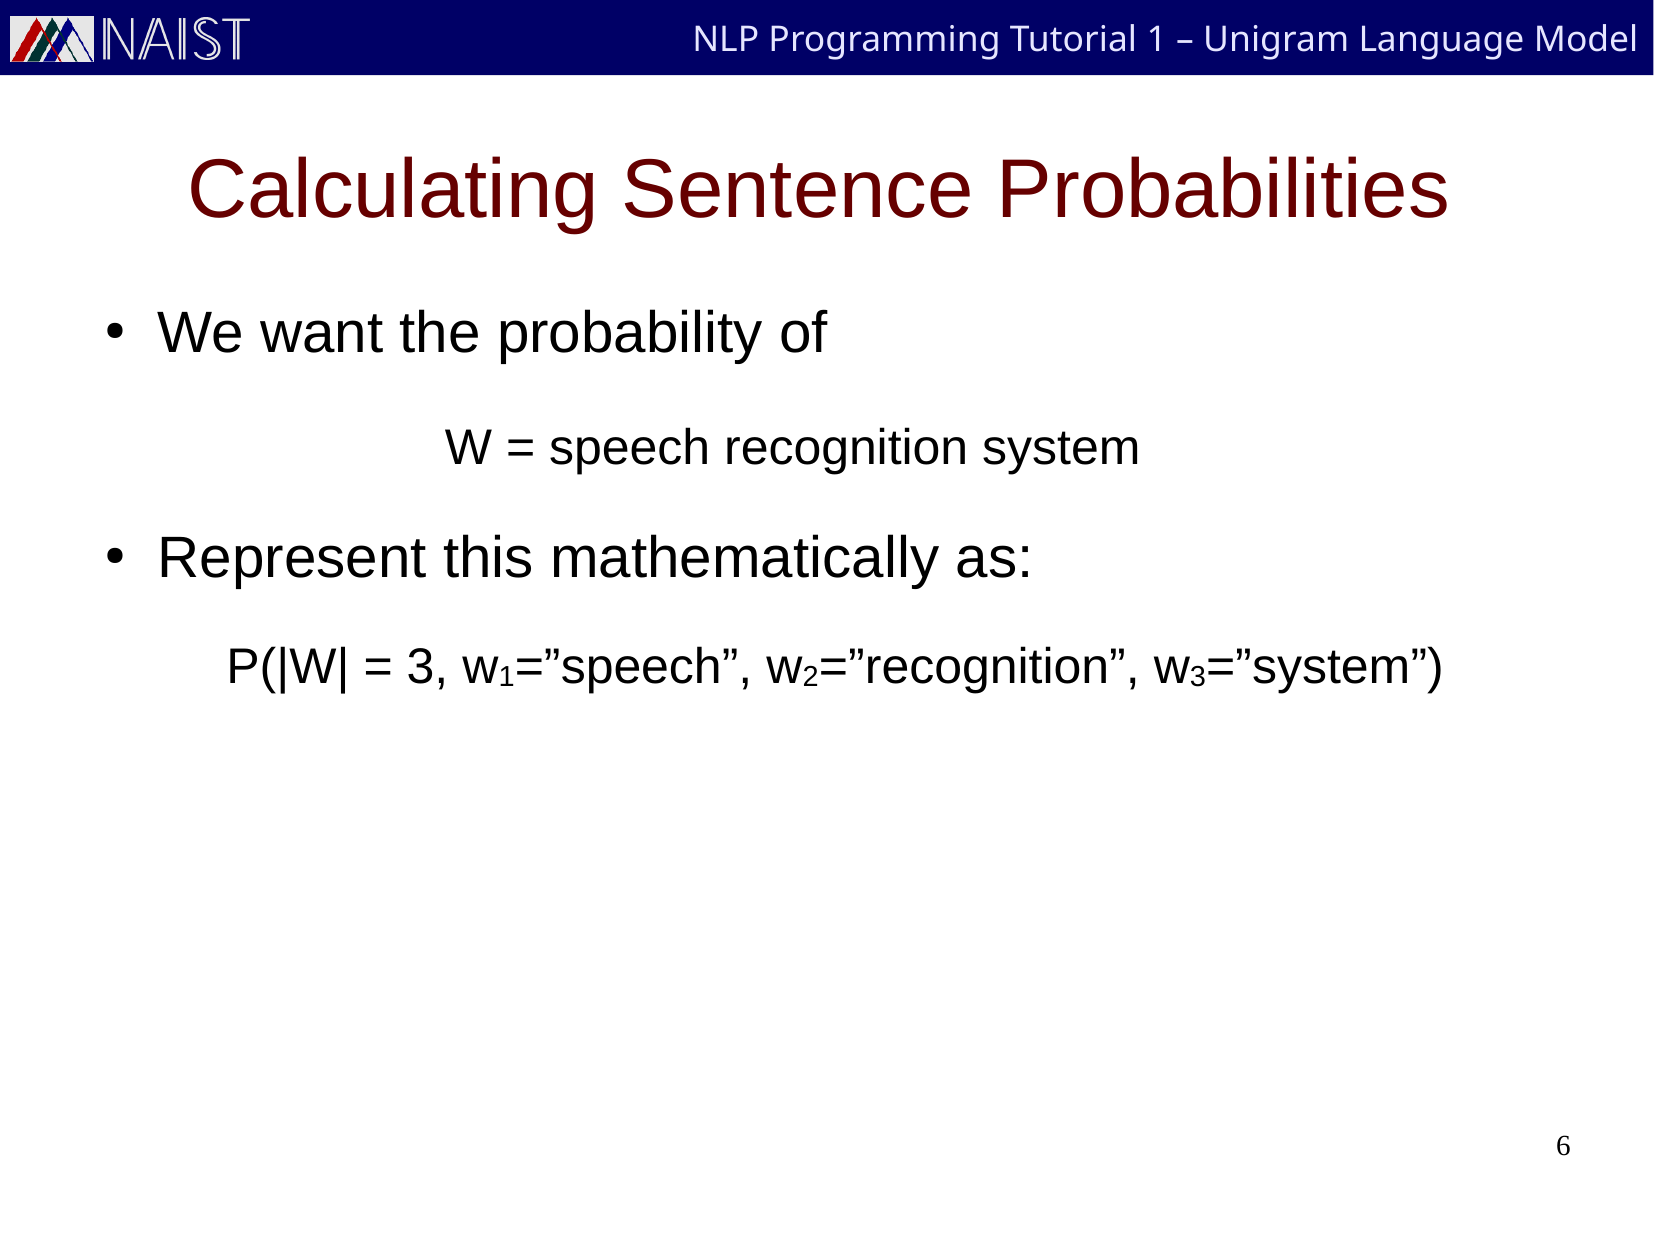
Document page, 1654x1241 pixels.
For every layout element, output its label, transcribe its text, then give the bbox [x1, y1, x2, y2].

picture [10, 16, 94, 62]
picture [102, 17, 251, 60]
list We want the probability of Represent this mathematically as: [86, 300, 1576, 1119]
text_box W = speech recognition system [430, 412, 1157, 483]
text_box P(|W| = 3, w1=”speech”, w2=”recognition”, w3=”system”) [211, 630, 1459, 718]
title Calculating Sentence Probabilities [75, 92, 1564, 285]
